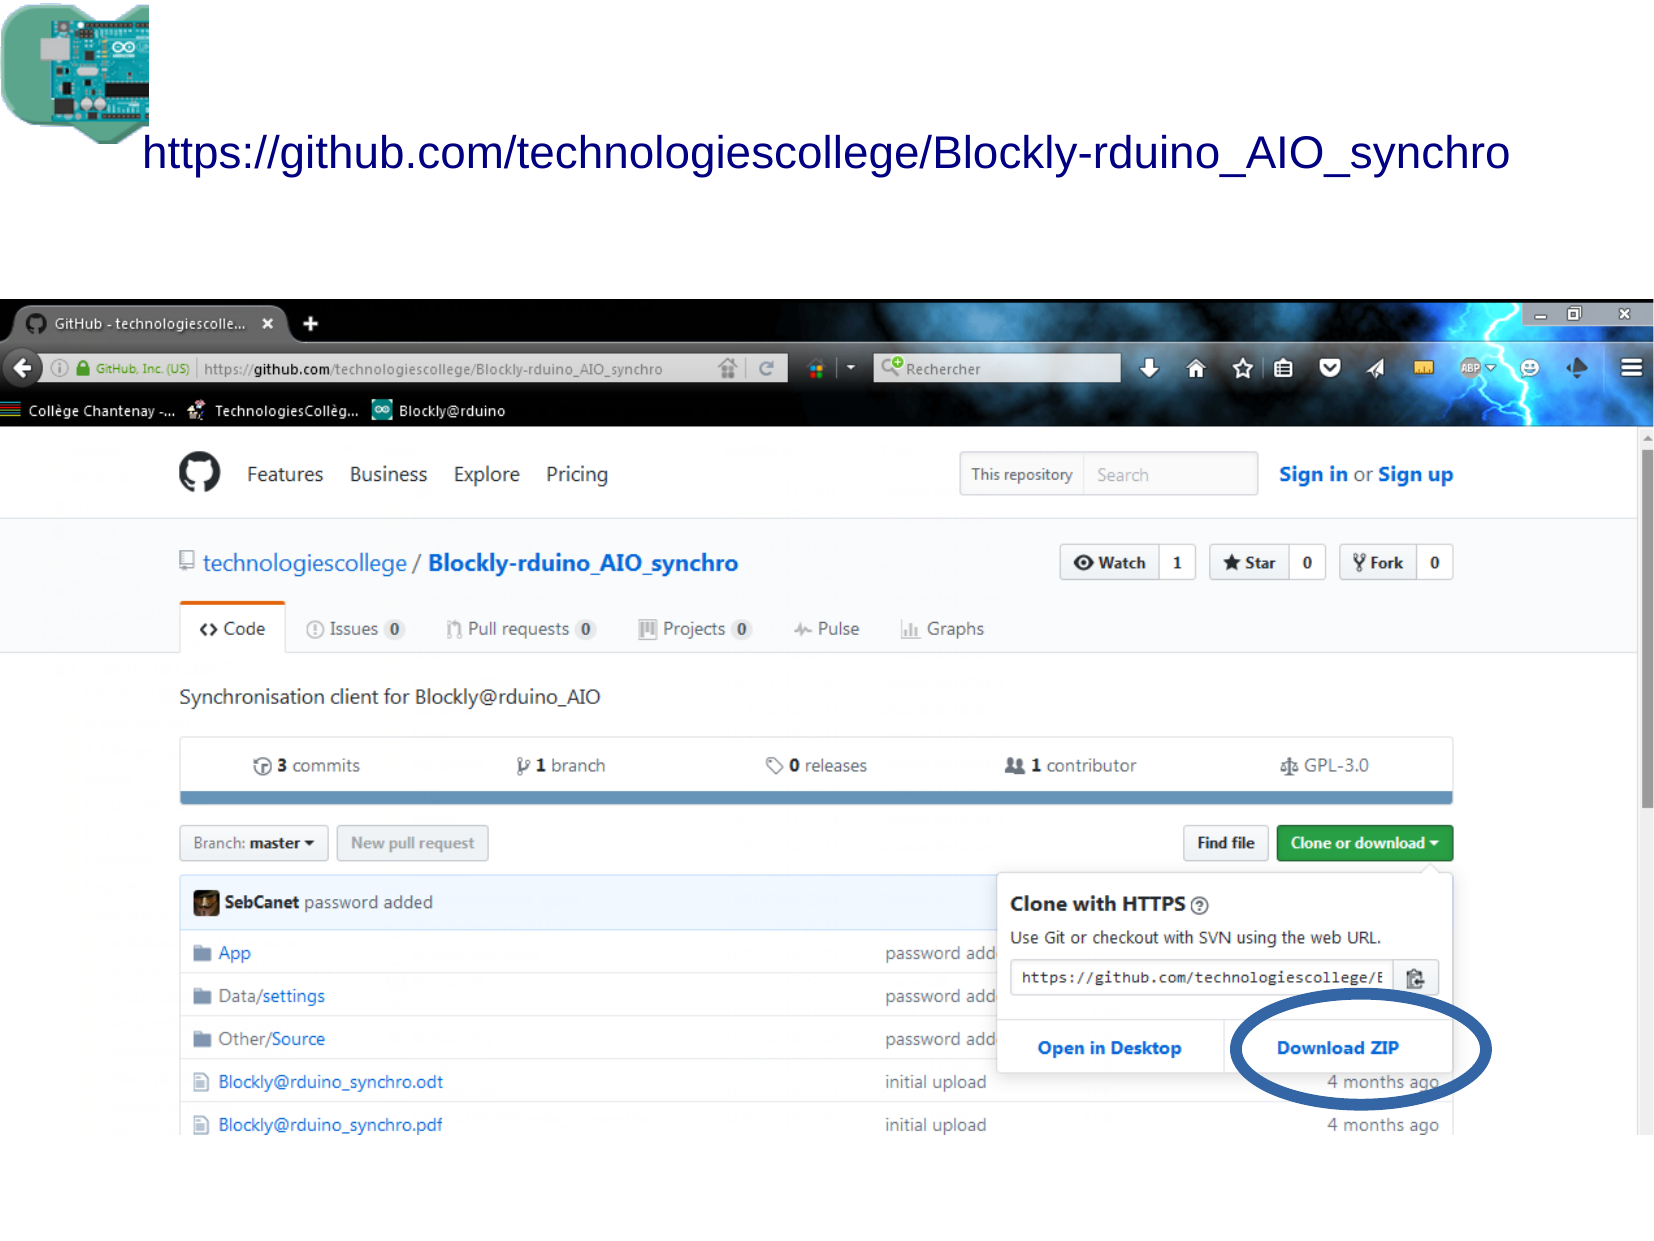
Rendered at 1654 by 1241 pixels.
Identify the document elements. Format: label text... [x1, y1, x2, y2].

picture [0, 0, 149, 144]
title https://github.com/technologiescollege/Blockly-rduino_AIO_synchro [82, 49, 1571, 257]
picture [0, 299, 1654, 1135]
